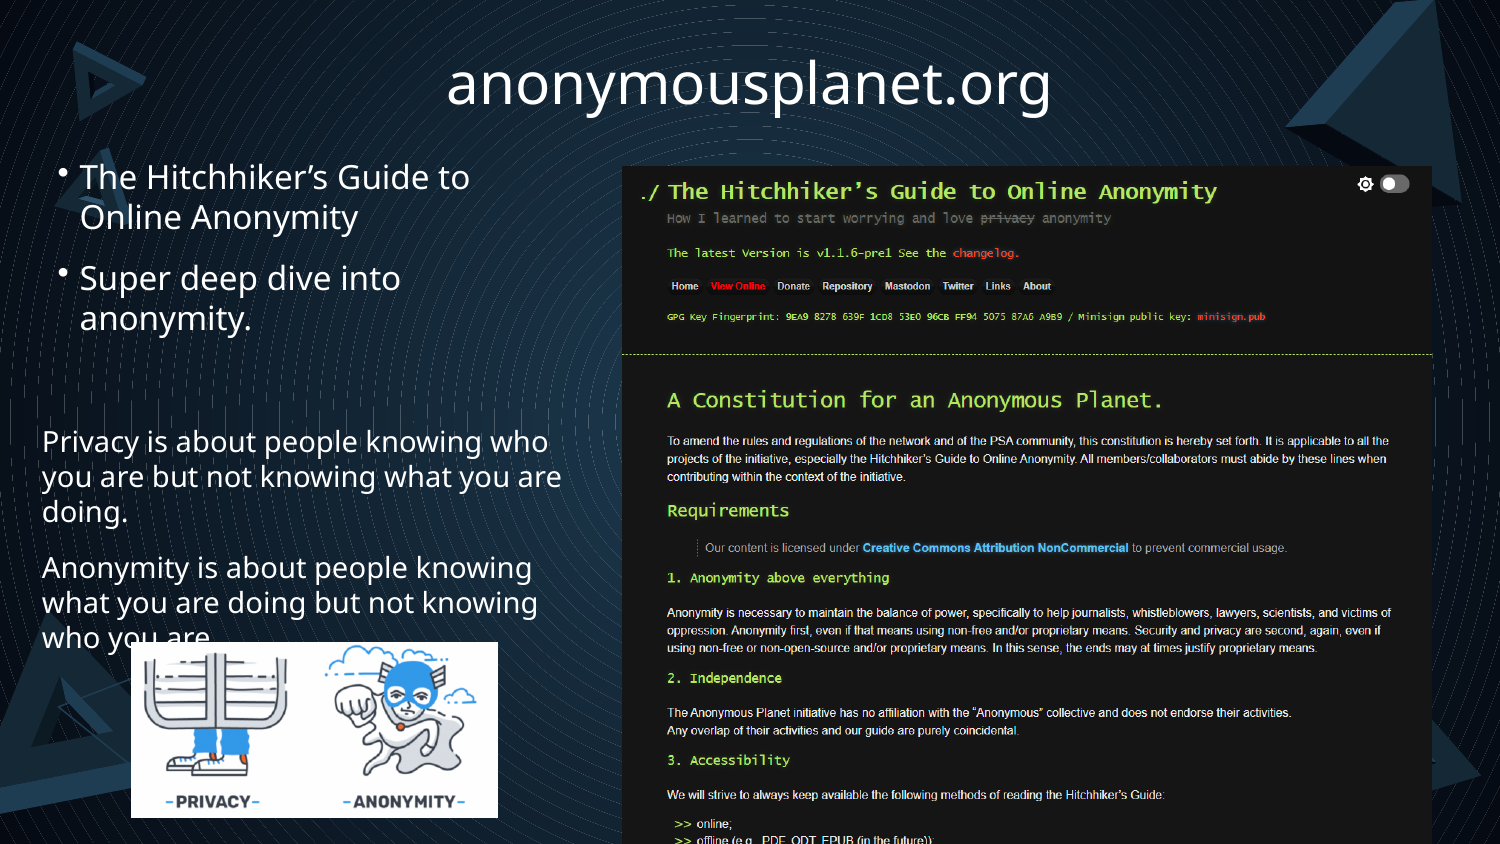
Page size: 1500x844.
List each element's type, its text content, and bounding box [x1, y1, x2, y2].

text_box Privacy is about people knowing who you are but not knowing what you are doing. Anonymity is about people knowing what you are doing but not knowing who you are. [19, 434, 603, 643]
title anonymousplanet.org [116, 57, 1383, 106]
picture [131, 642, 498, 818]
picture [622, 166, 1432, 844]
list The Hitchhiker’s Guide to Online Anonymity Super deep dive into anonymity. [34, 166, 594, 327]
